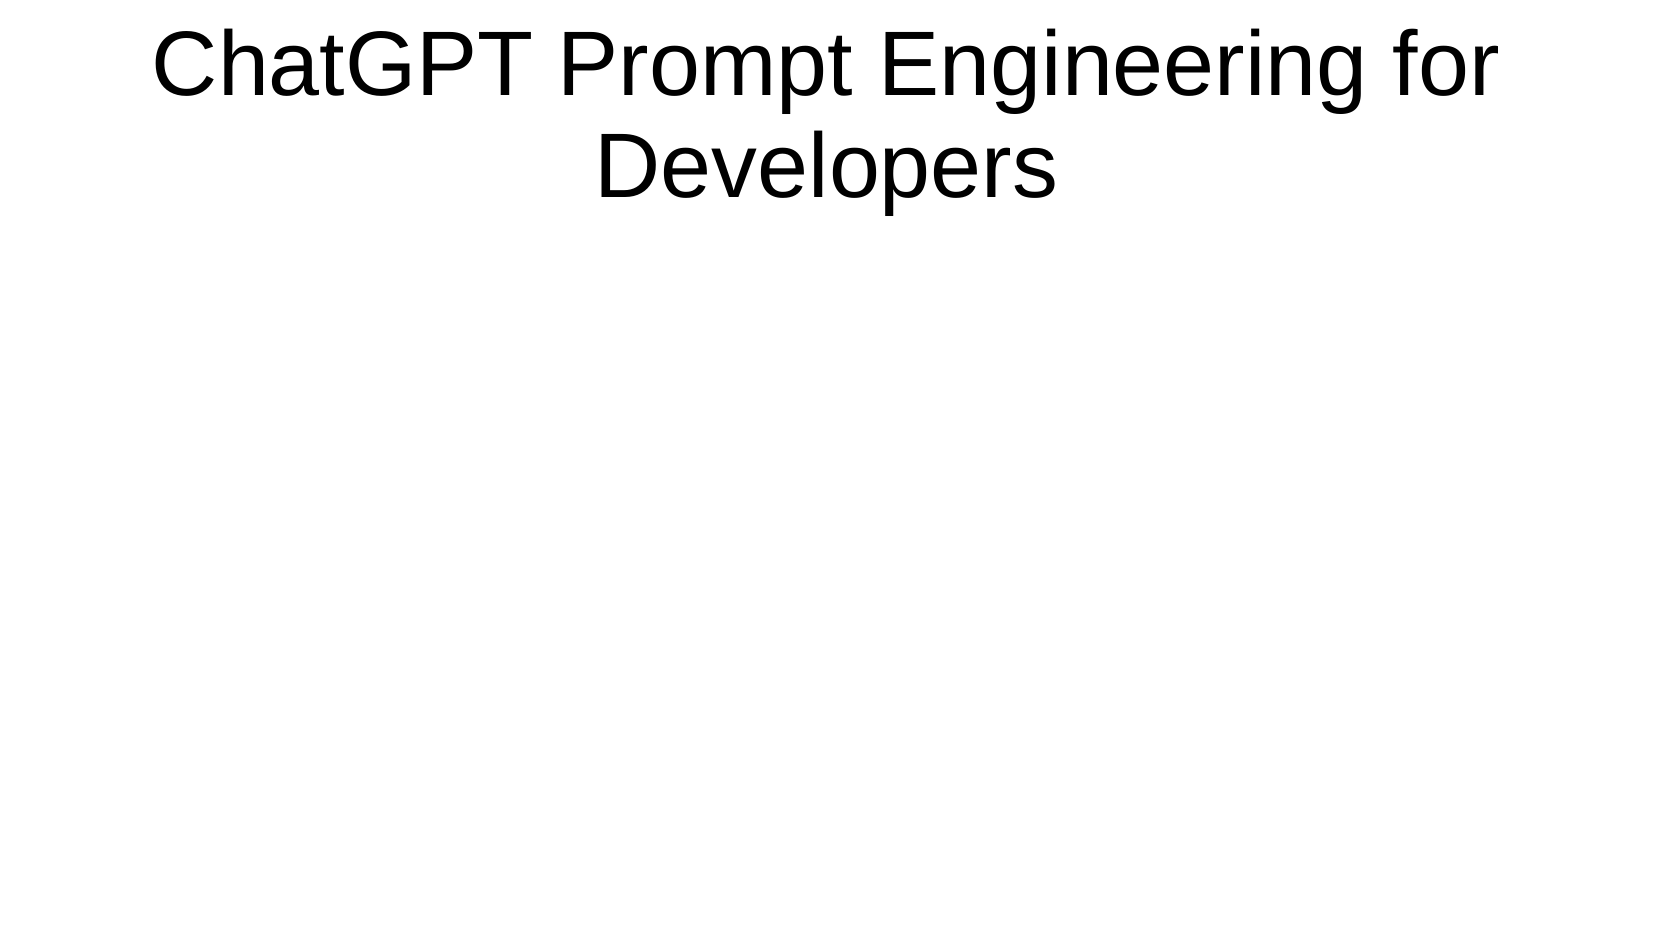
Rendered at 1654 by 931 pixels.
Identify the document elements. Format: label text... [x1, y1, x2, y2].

title ChatGPT Prompt Engineering for Developers [82, 12, 1571, 218]
